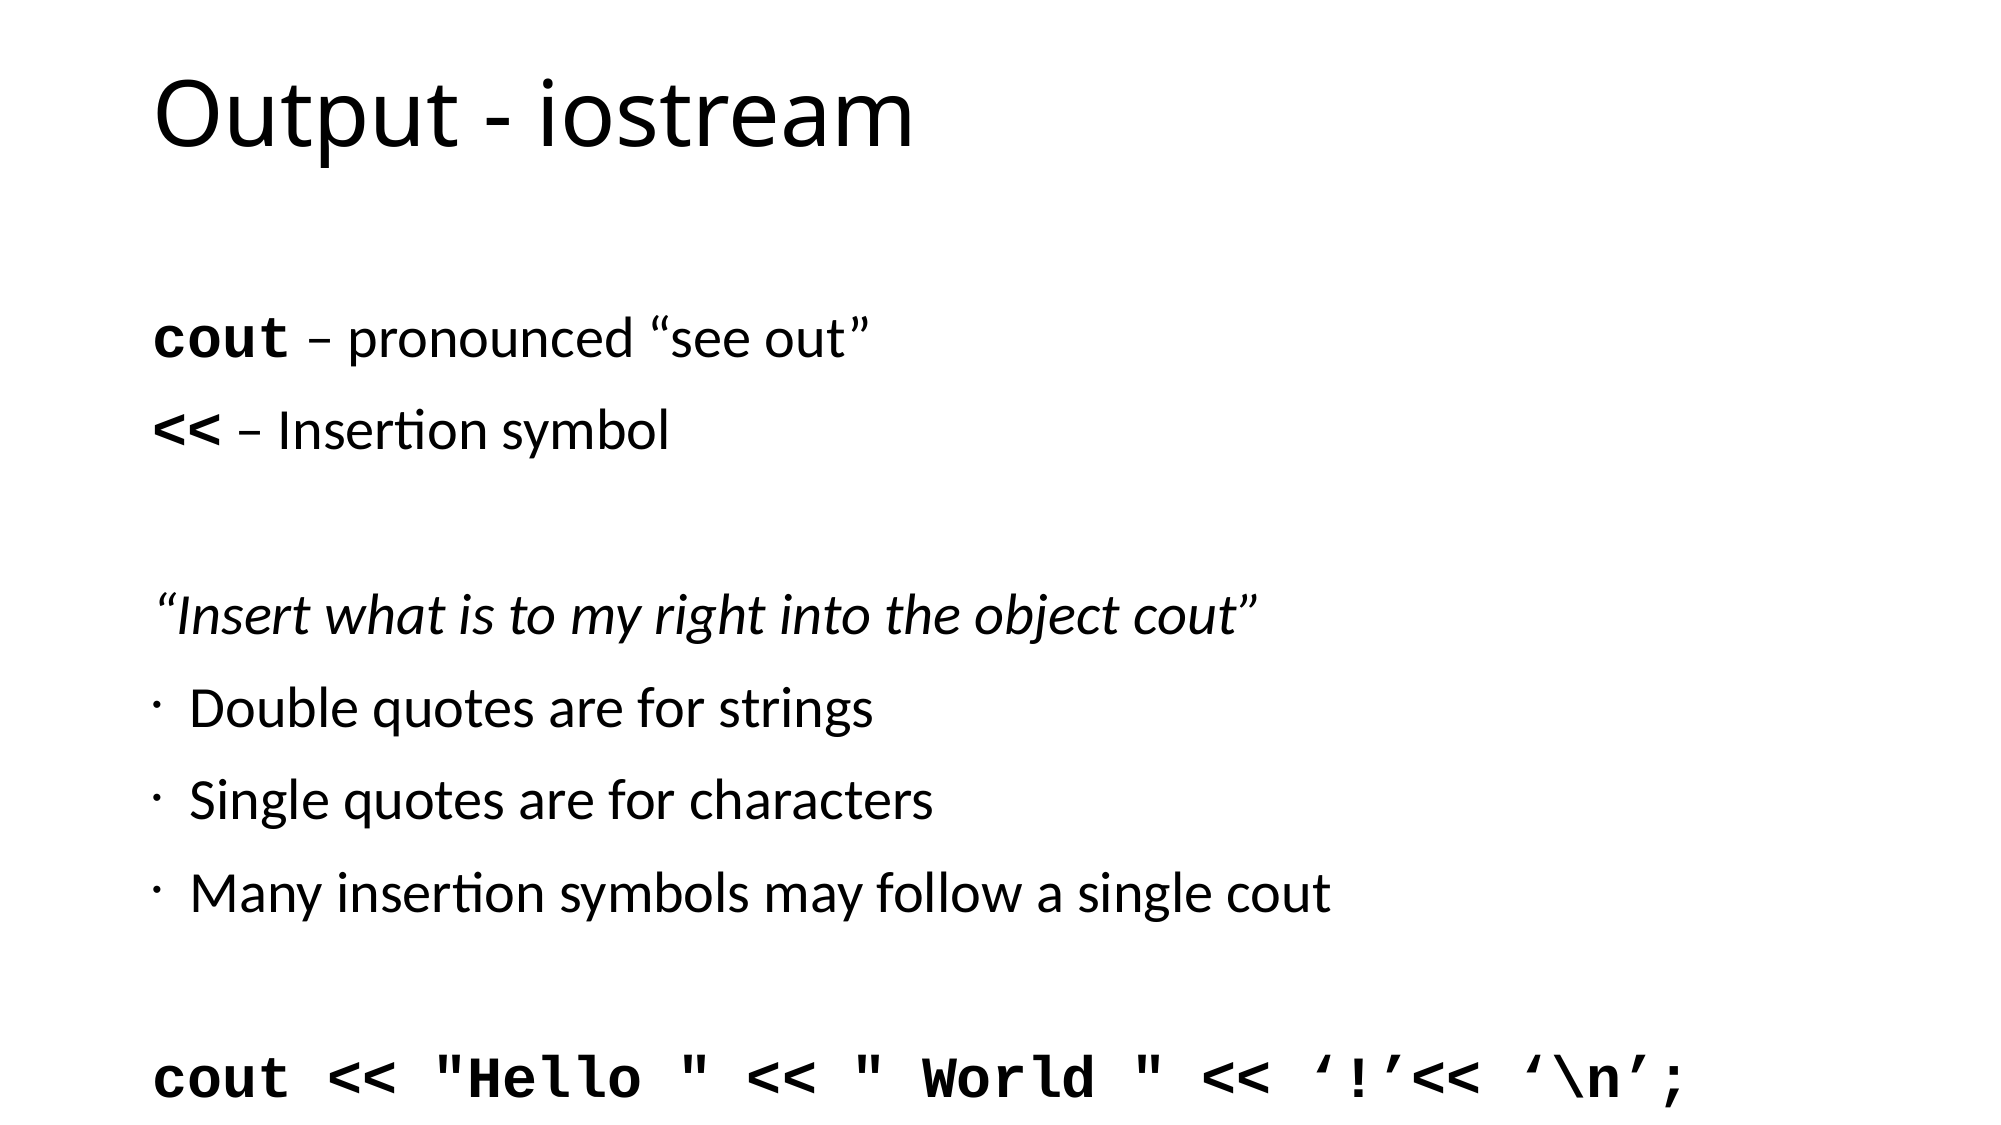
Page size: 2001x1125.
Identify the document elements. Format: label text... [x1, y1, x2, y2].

list cout – pronounced “see out” << – Insertion symbol “Insert what is to my right into the object cout” Double quotes are for strings Single quotes are for characters Many insertion symbols may follow a single cout cout << "Hello " << " World " << ‘!’<< ‘\n’; [137, 299, 1863, 1014]
title Output - iostream [137, 59, 1863, 278]
footer [662, 1042, 1338, 1103]
